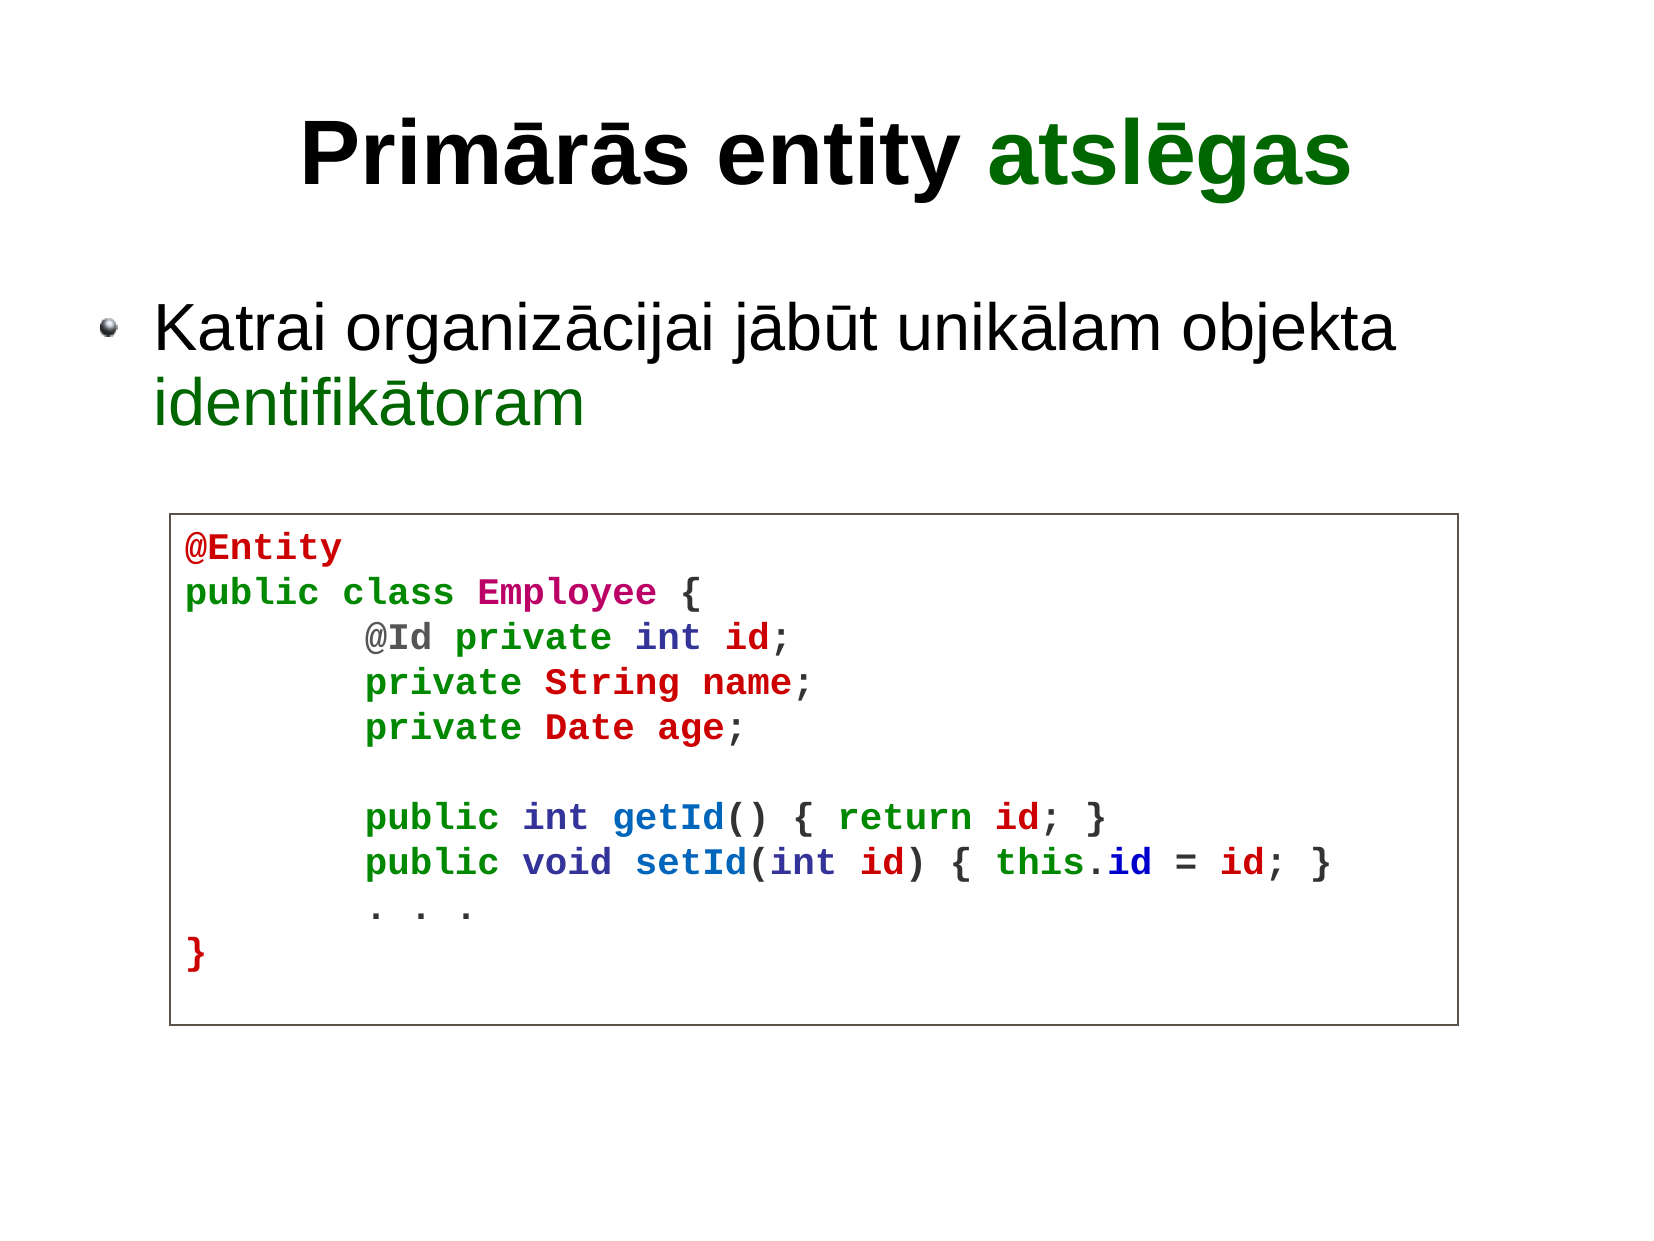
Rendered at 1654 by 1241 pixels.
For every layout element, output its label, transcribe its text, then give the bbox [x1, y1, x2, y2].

text_box @Entity public class Employee { @Id private int id; private String name; private Date age; public int getId() { return id; } public void setId(int id) { this.id = id; } . . . } [170, 514, 1458, 1025]
title Primārās entity atslēgas [82, 49, 1571, 257]
list Katrai organizācijai jābūt unikālam objekta identifikātoram [82, 290, 1538, 1010]
